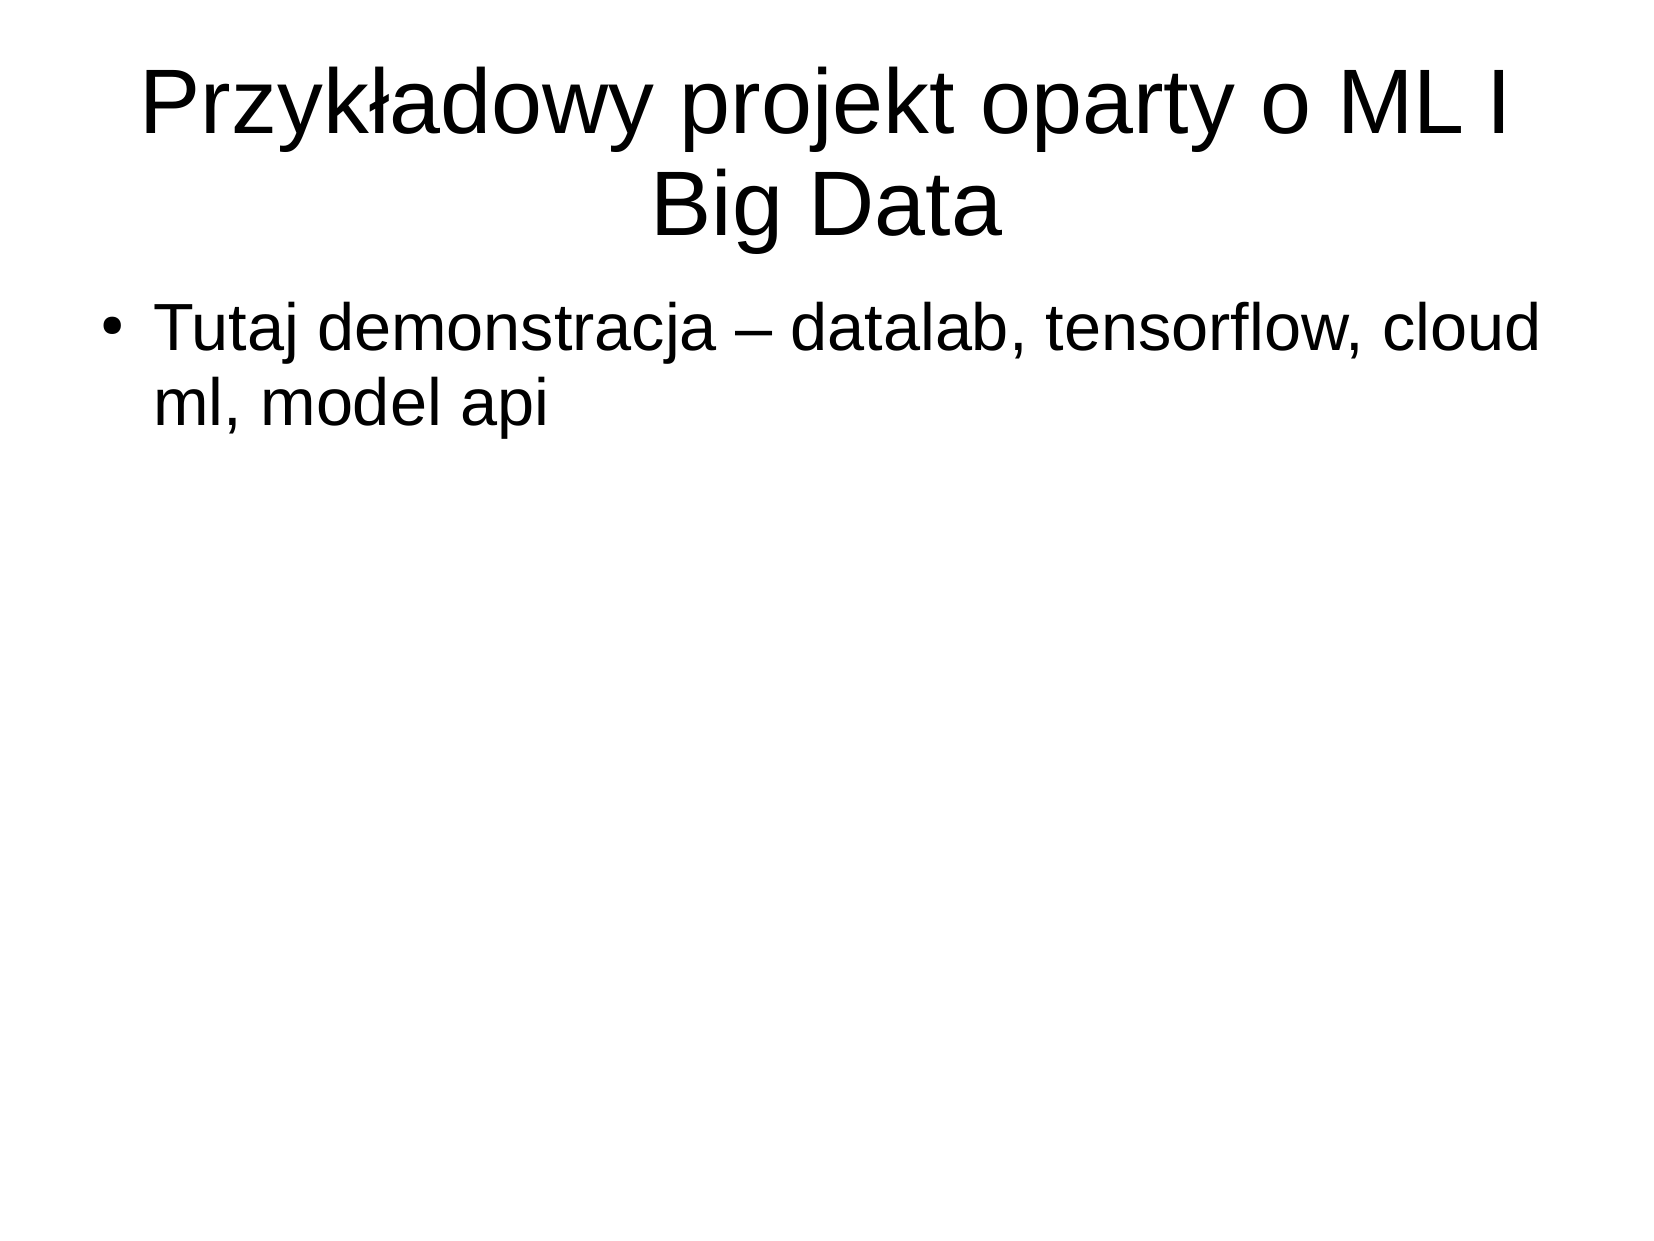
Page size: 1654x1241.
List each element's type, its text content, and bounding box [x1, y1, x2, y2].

list Tutaj demonstracja – datalab, tensorflow, cloud ml, model api [82, 290, 1571, 1010]
title Przykładowy projekt oparty o ML I Big Data [82, 49, 1571, 257]
